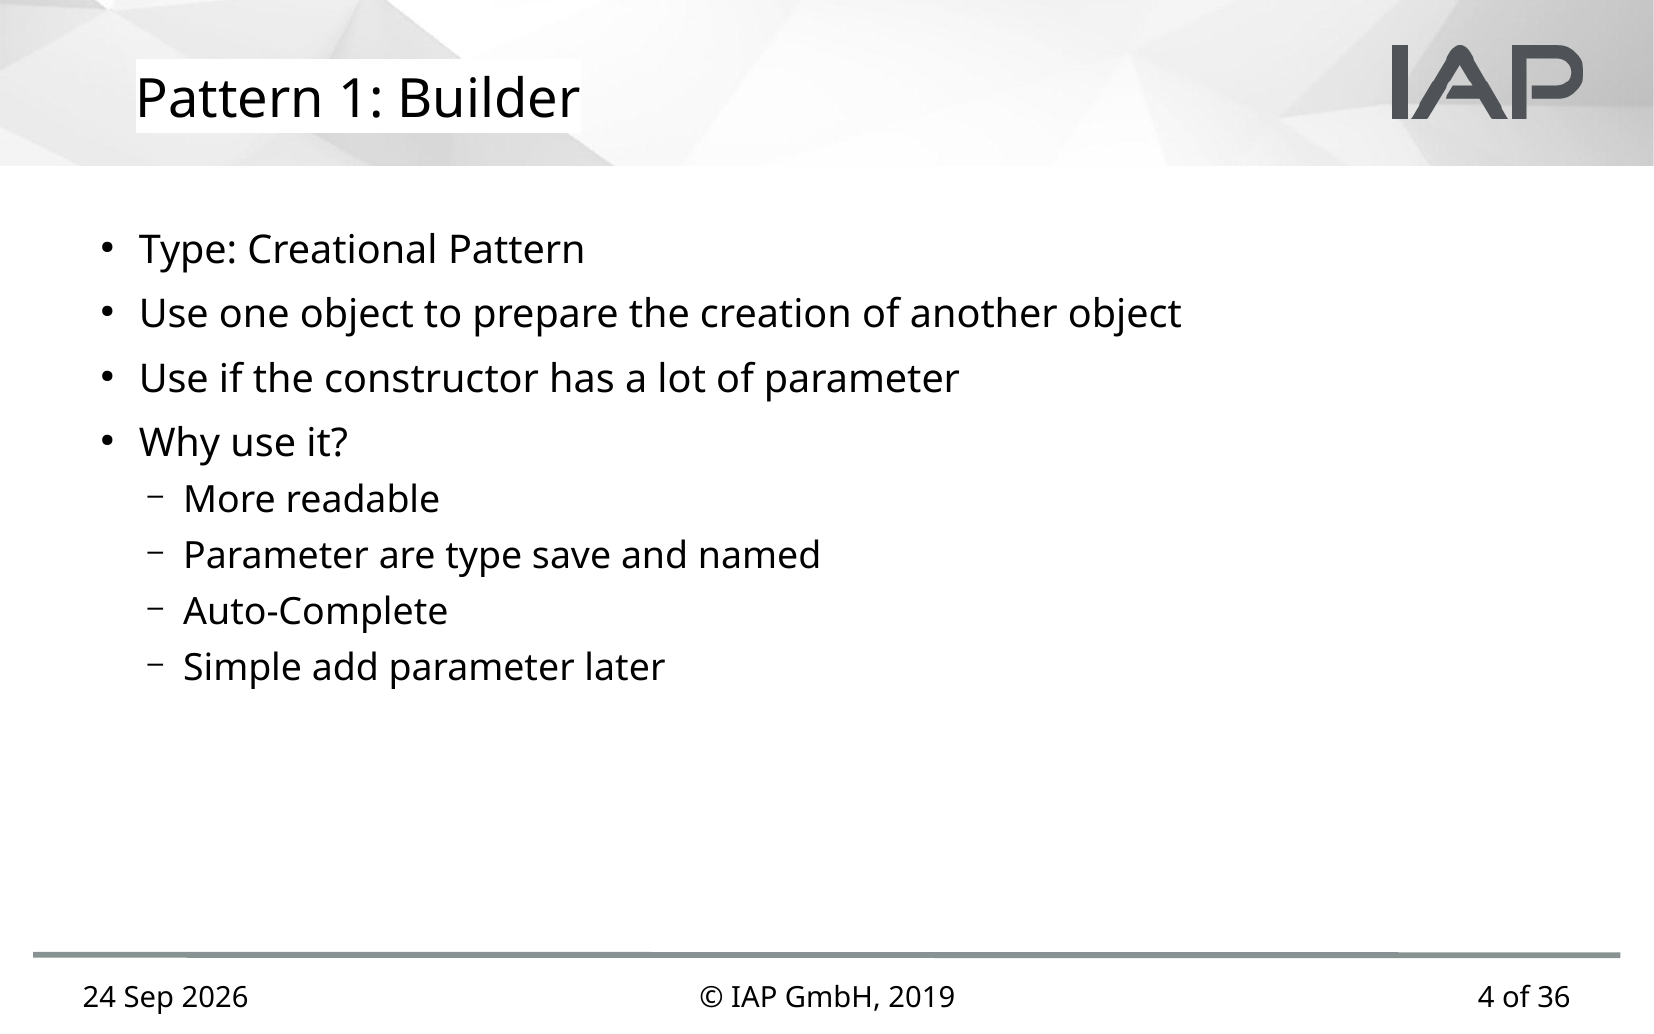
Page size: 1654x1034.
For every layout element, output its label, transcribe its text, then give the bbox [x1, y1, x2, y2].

list Type: Creational Pattern Use one object to prepare the creation of another object Use if the constructor has a lot of parameter Why use it? More readable Parameter are type save and named Auto-Complete Simple add parameter later [82, 221, 1571, 916]
title Pattern 1: Builder [135, 41, 1264, 152]
picture [0, 0, 1654, 166]
